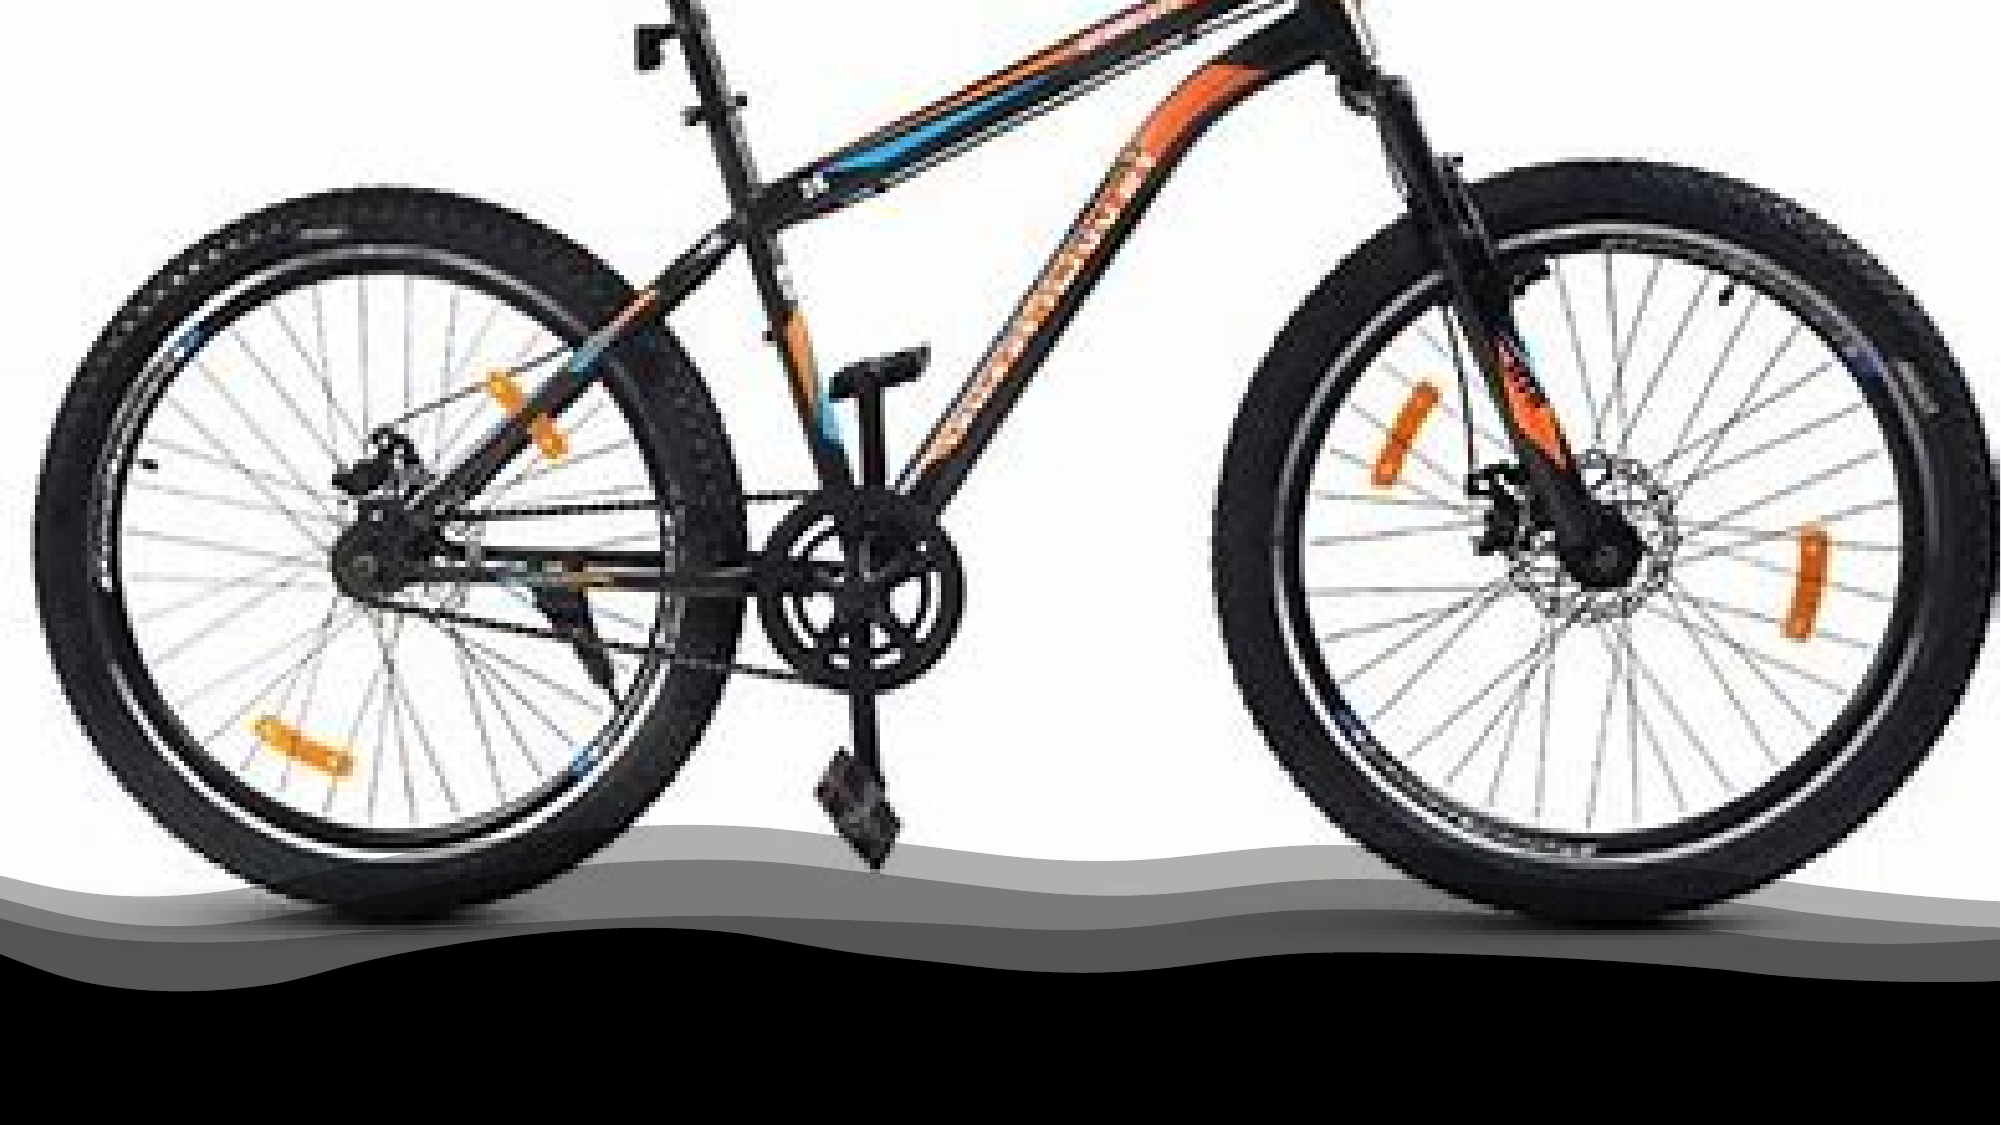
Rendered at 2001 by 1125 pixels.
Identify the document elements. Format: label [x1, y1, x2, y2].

text_box [0, 824, 2000, 1125]
picture [0, 0, 2000, 901]
